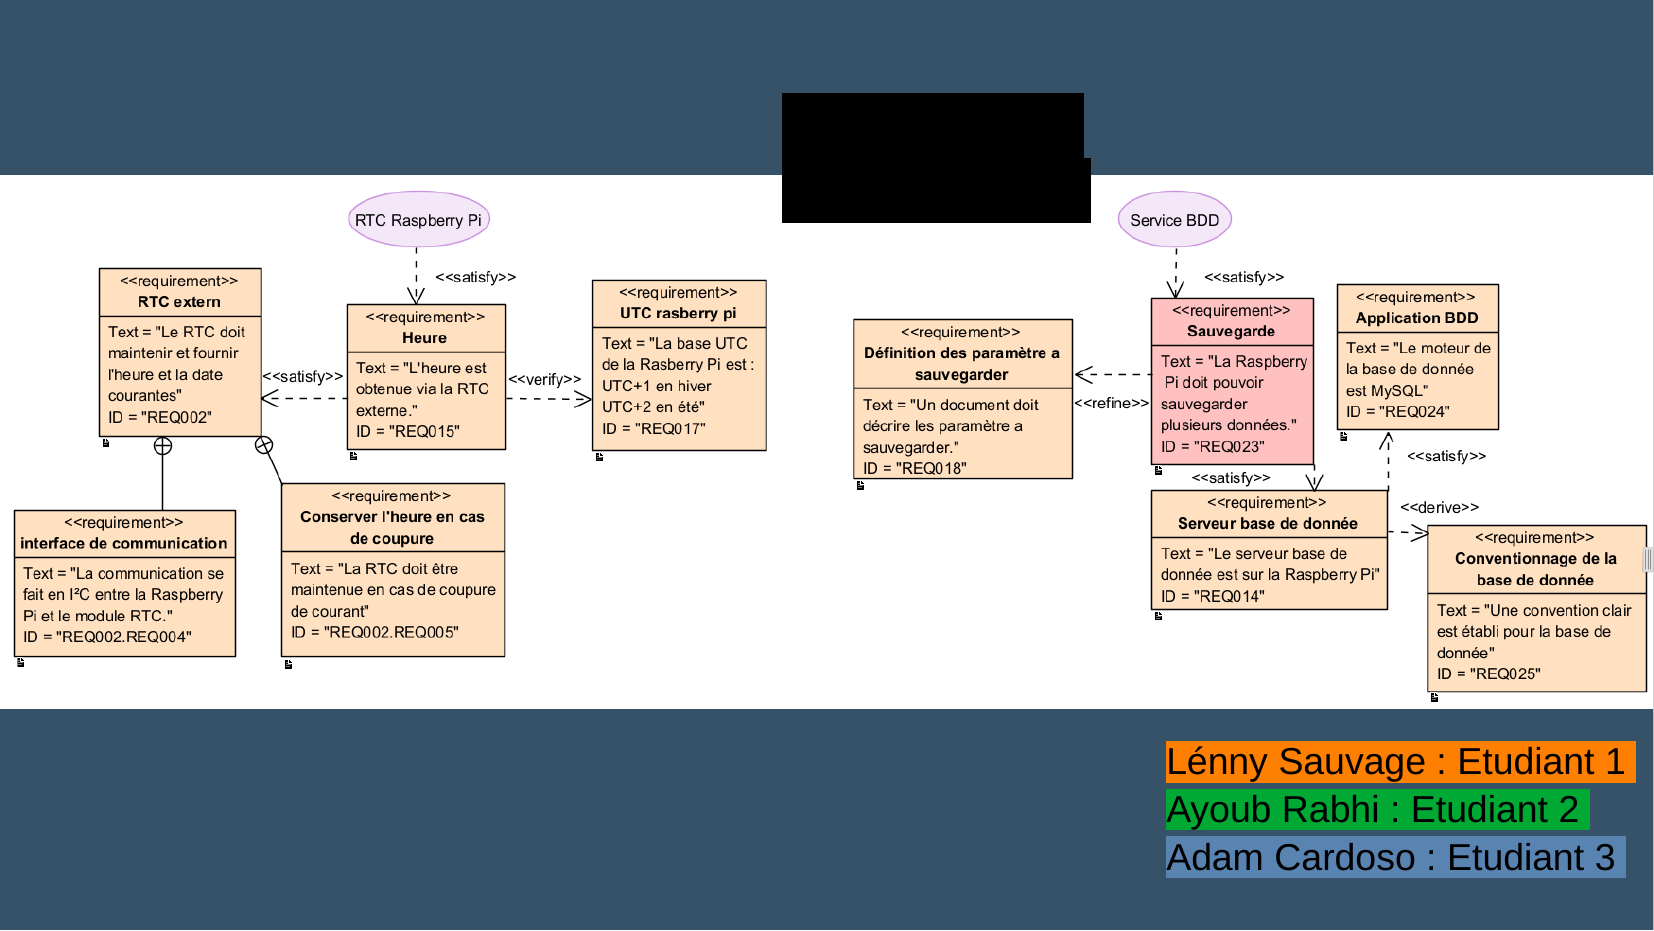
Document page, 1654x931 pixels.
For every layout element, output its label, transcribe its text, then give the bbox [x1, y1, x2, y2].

text_box Diagramme d’exigences [767, 85, 1329, 296]
picture [0, 175, 1654, 709]
text_box Lénny Sauvage : Etudiant 1 Ayoub Rabhi : Etudiant 2 Adam Cardoso : Etudiant 3 [1151, 733, 1654, 886]
